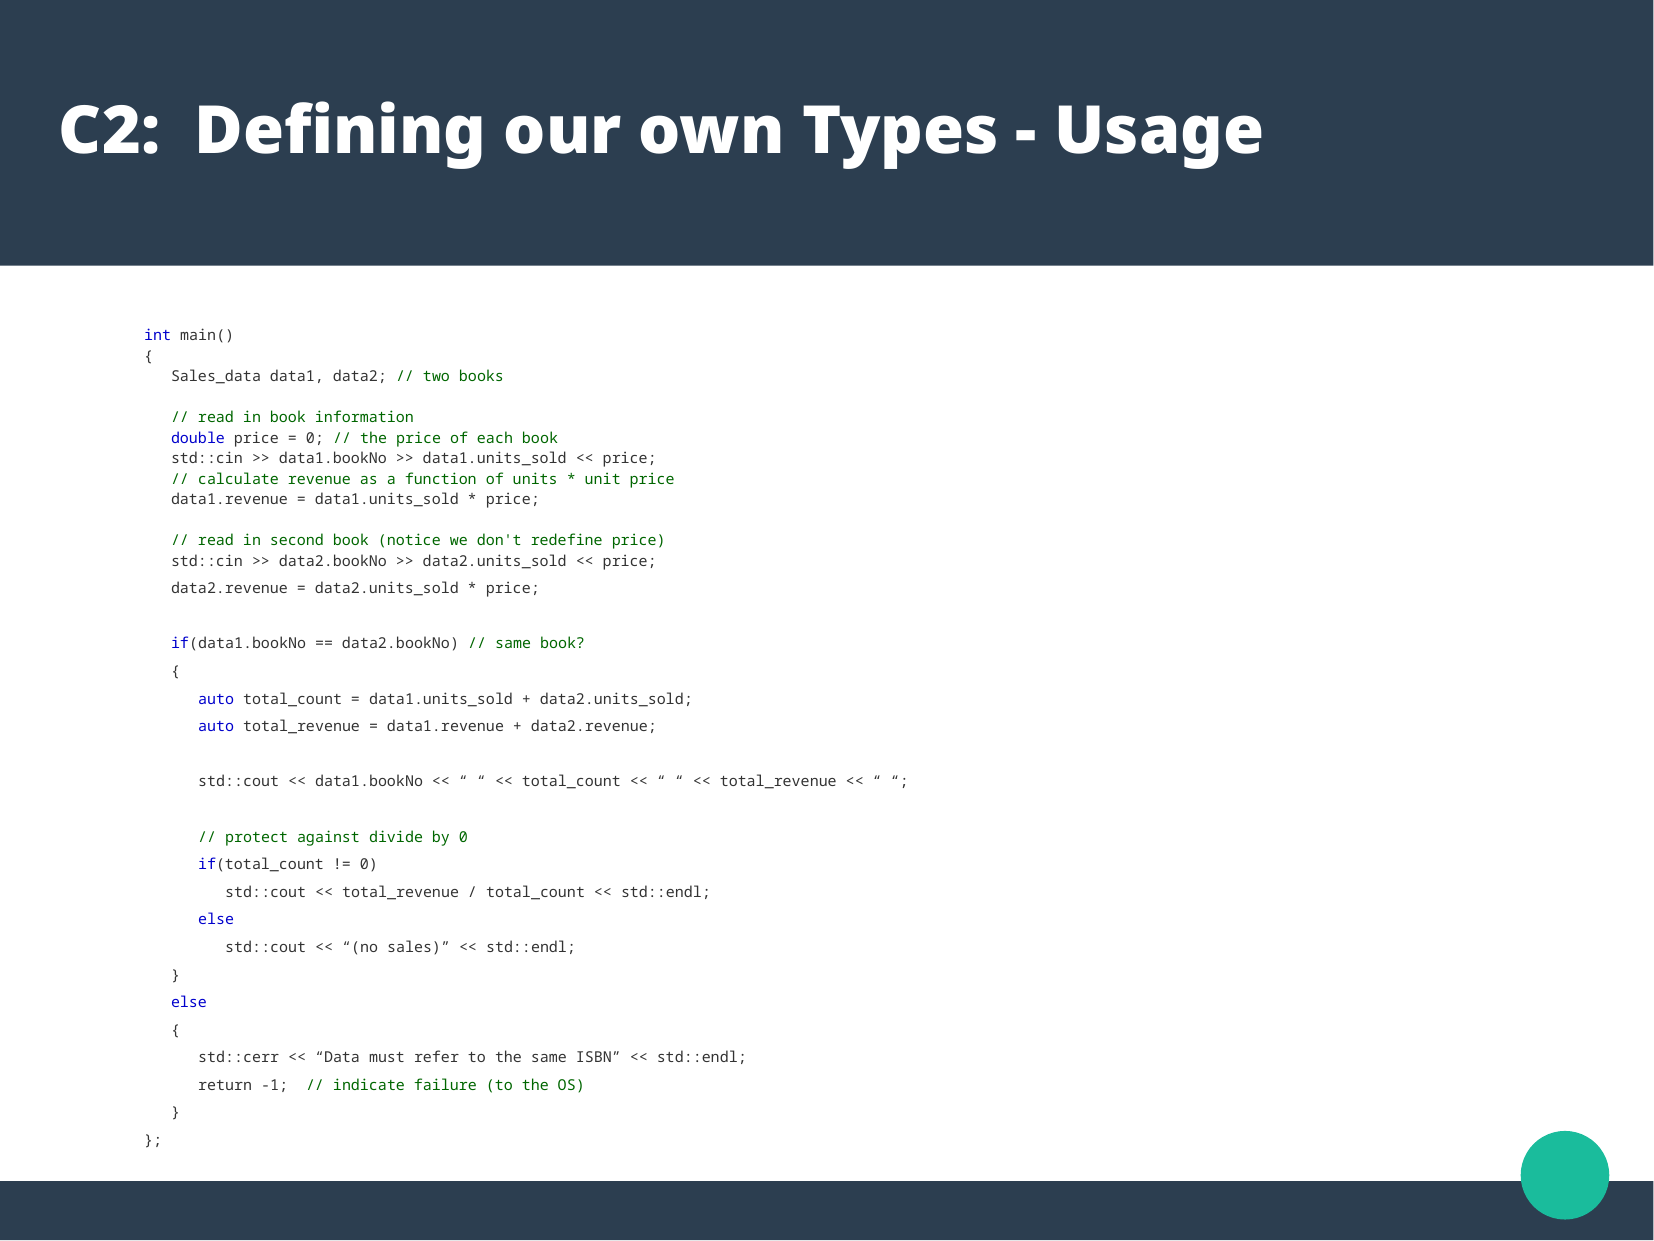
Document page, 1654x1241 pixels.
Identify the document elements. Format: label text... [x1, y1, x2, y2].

title C2: Defining our own Types - Usage [59, 49, 1595, 207]
list int main() { Sales_data data1, data2; // two books // read in book information double price = 0; // the price of each book std::cin >> data1.bookNo >> data1.units_sold << price; // calculate revenue as a function of units * unit price data1.revenue = data1.units_sold * price; // read in second book (notice we don't redefine price) std::cin >> data2.bookNo >> data2.units_sold << price; data2.revenue = data2.units_sold * price; if(data1.bookNo == data2.bookNo) // same book? { auto total_count = data1.units_sold + data2.units_sold; auto total_revenue = data1.revenue + data2.revenue; std::cout << data1.bookNo << “ “ << total_count << “ “ << total_revenue << “ “; // protect against divide by 0 if(total_count != 0) std::cout << total_revenue / total_count << std::endl; else std::cout << “(no sales)” << std::endl; } else { std::cerr << “Data must refer to the same ISBN” << std::endl; return -1; // indicate failure (to the OS) } }; [59, 324, 1595, 1152]
